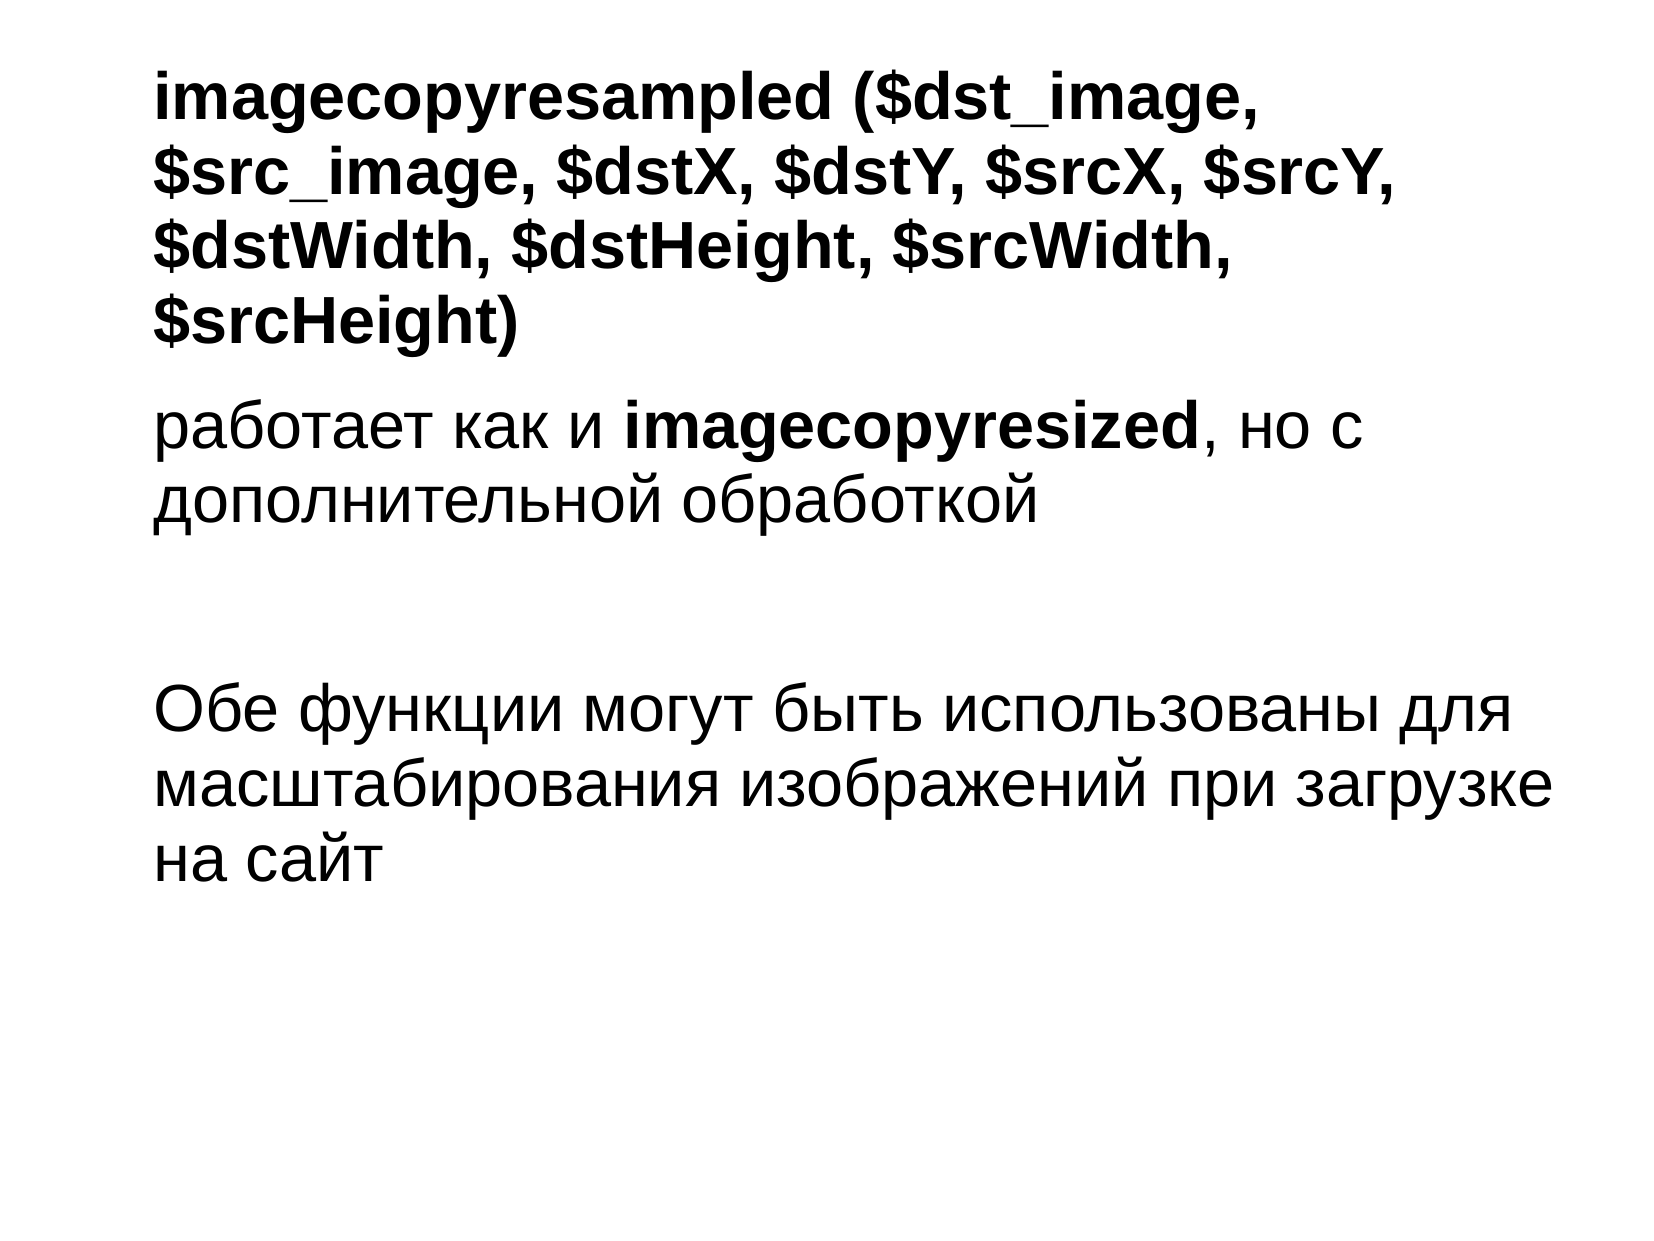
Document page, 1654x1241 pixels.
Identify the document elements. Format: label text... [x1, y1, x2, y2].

list imagecopyresampled ($dst_image, $src_image, $dstX, $dstY, $srcX, $srcY, $dstWidth, $dstHeight, $srcWidth, $srcHeight) работает как и imagecopyresized, но с дополнительной обработкой Обе функции могут быть использованы для масштабирования изображений при загрузке на сайт [82, 59, 1571, 1109]
